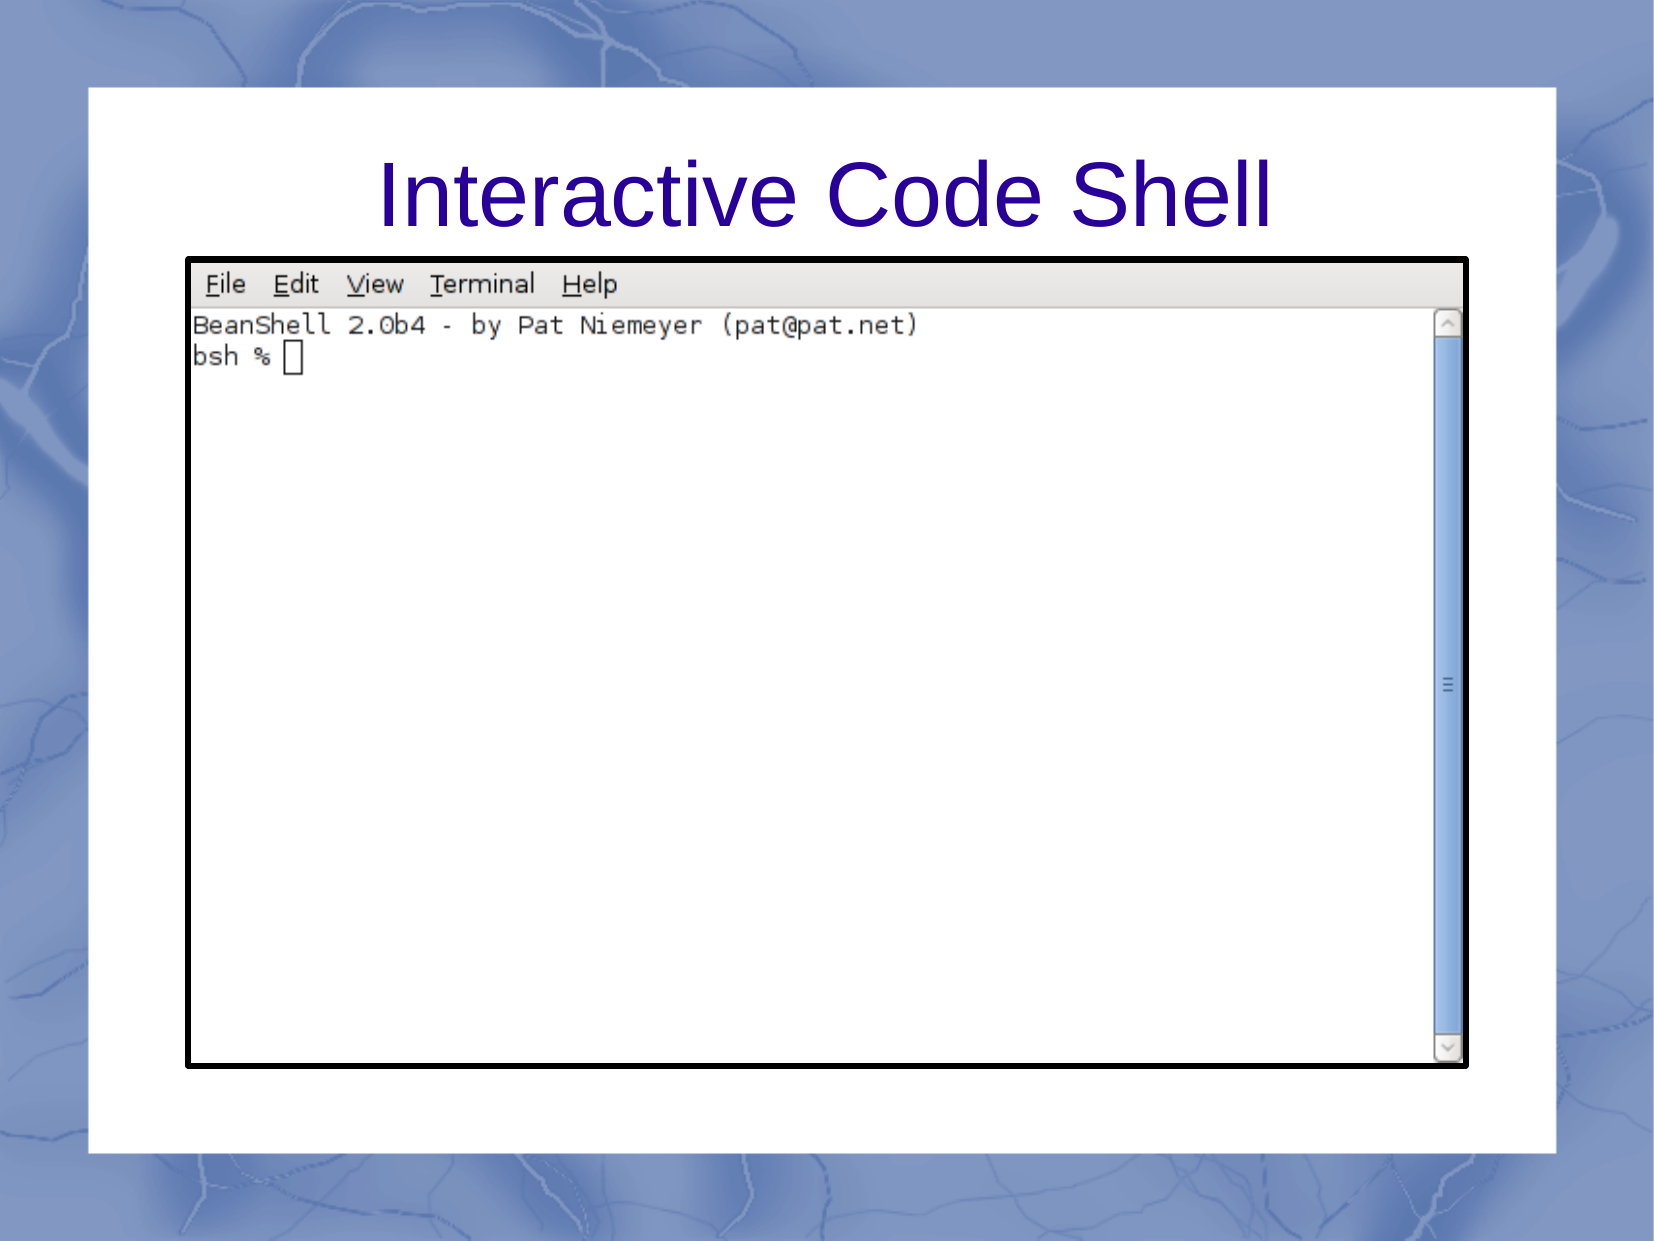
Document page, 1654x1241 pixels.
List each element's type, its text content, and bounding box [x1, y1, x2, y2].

picture [0, 0, 1654, 1241]
title Interactive Code Shell [118, 90, 1536, 298]
